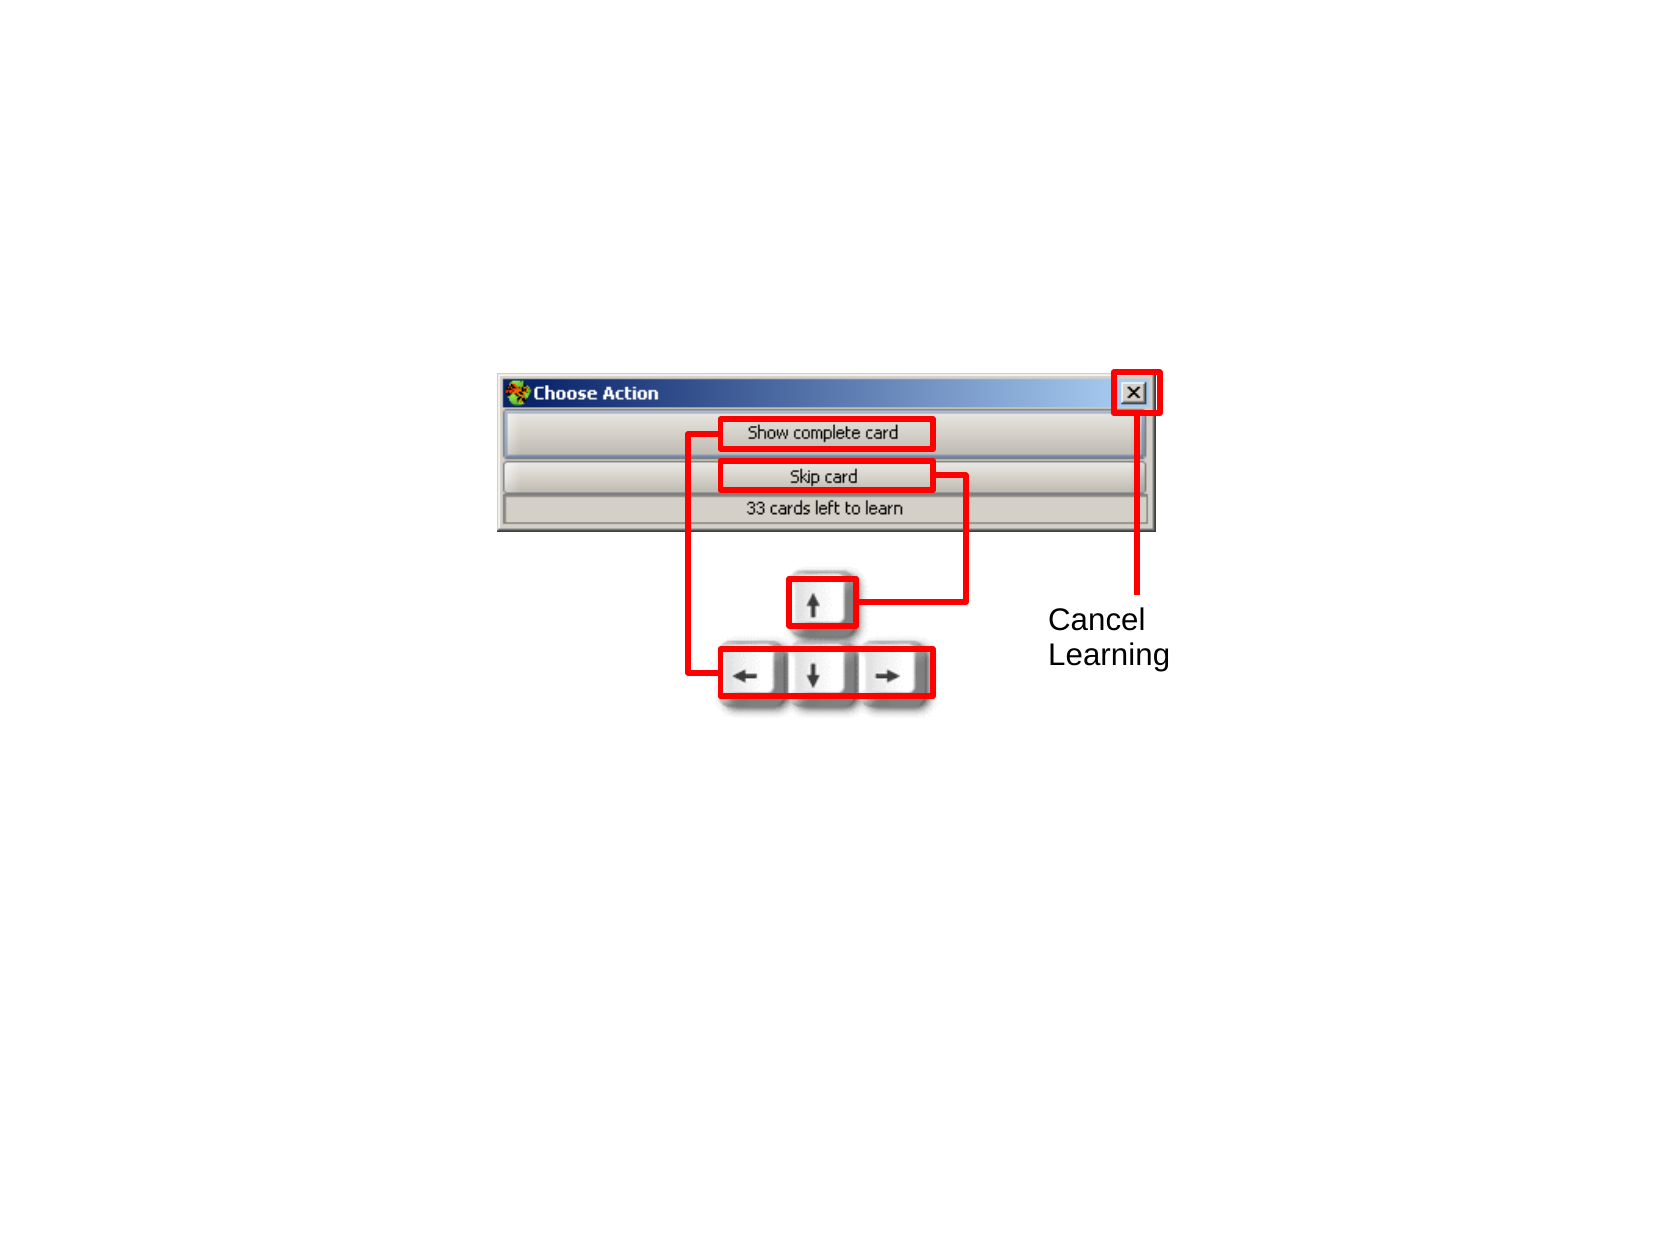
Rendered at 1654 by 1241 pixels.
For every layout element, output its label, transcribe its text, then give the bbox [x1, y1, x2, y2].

picture [723, 652, 930, 693]
picture [713, 564, 941, 721]
picture [723, 464, 930, 487]
picture [1117, 375, 1156, 410]
text_box Cancel Learning [1033, 594, 1241, 680]
picture [723, 422, 930, 446]
picture [1140, 416, 1156, 532]
picture [497, 373, 1134, 532]
picture [792, 582, 853, 623]
